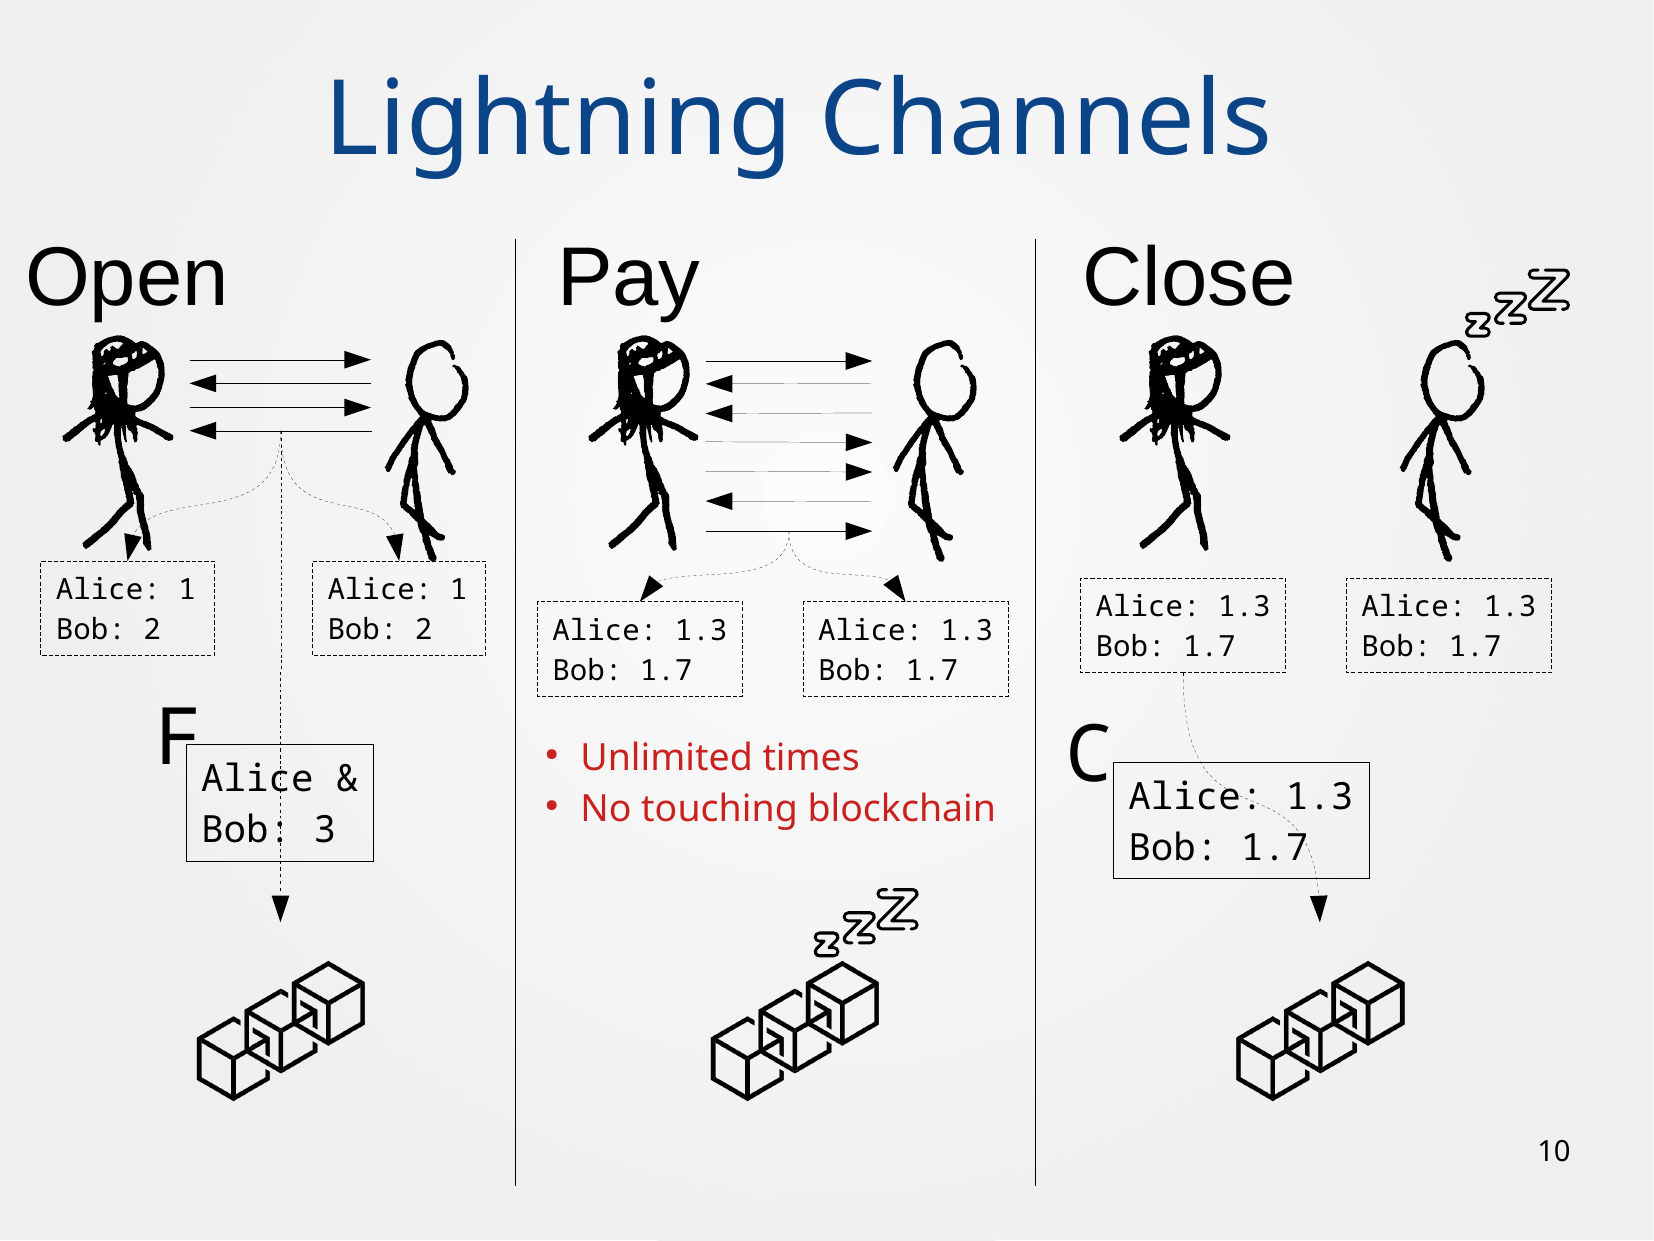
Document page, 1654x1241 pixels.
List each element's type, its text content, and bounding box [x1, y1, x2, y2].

picture [61, 335, 175, 551]
text_box Open [10, 222, 246, 335]
text_box Alice & Bob: 3 [186, 744, 374, 862]
picture [890, 337, 979, 564]
text_box C [1050, 689, 1098, 813]
text_box Alice: 1.3 Bob: 1.7 [537, 601, 743, 697]
picture [382, 337, 471, 561]
text_box Close [1067, 222, 1358, 335]
text_box Pay [542, 236, 980, 335]
text_box Alice: 1 Bob: 2 [312, 561, 486, 656]
text_box Alice: 1.3 Bob: 1.7 [1113, 762, 1370, 879]
picture [587, 335, 700, 551]
picture [1397, 250, 1570, 564]
picture [130, 922, 431, 1140]
picture [1169, 922, 1471, 1140]
picture [644, 870, 945, 1140]
title Lightning Channels [324, 0, 1329, 236]
text_box F [140, 672, 189, 795]
picture [1118, 335, 1232, 551]
text_box Alice: 1.3 Bob: 1.7 [1346, 578, 1552, 673]
text_box Alice: 1 Bob: 2 [40, 561, 215, 656]
text_box Alice: 1.3 Bob: 1.7 [803, 601, 1009, 697]
text_box Alice: 1.3 Bob: 1.7 [1080, 578, 1286, 673]
text_box Unlimited times No touching blockchain [530, 722, 1021, 869]
